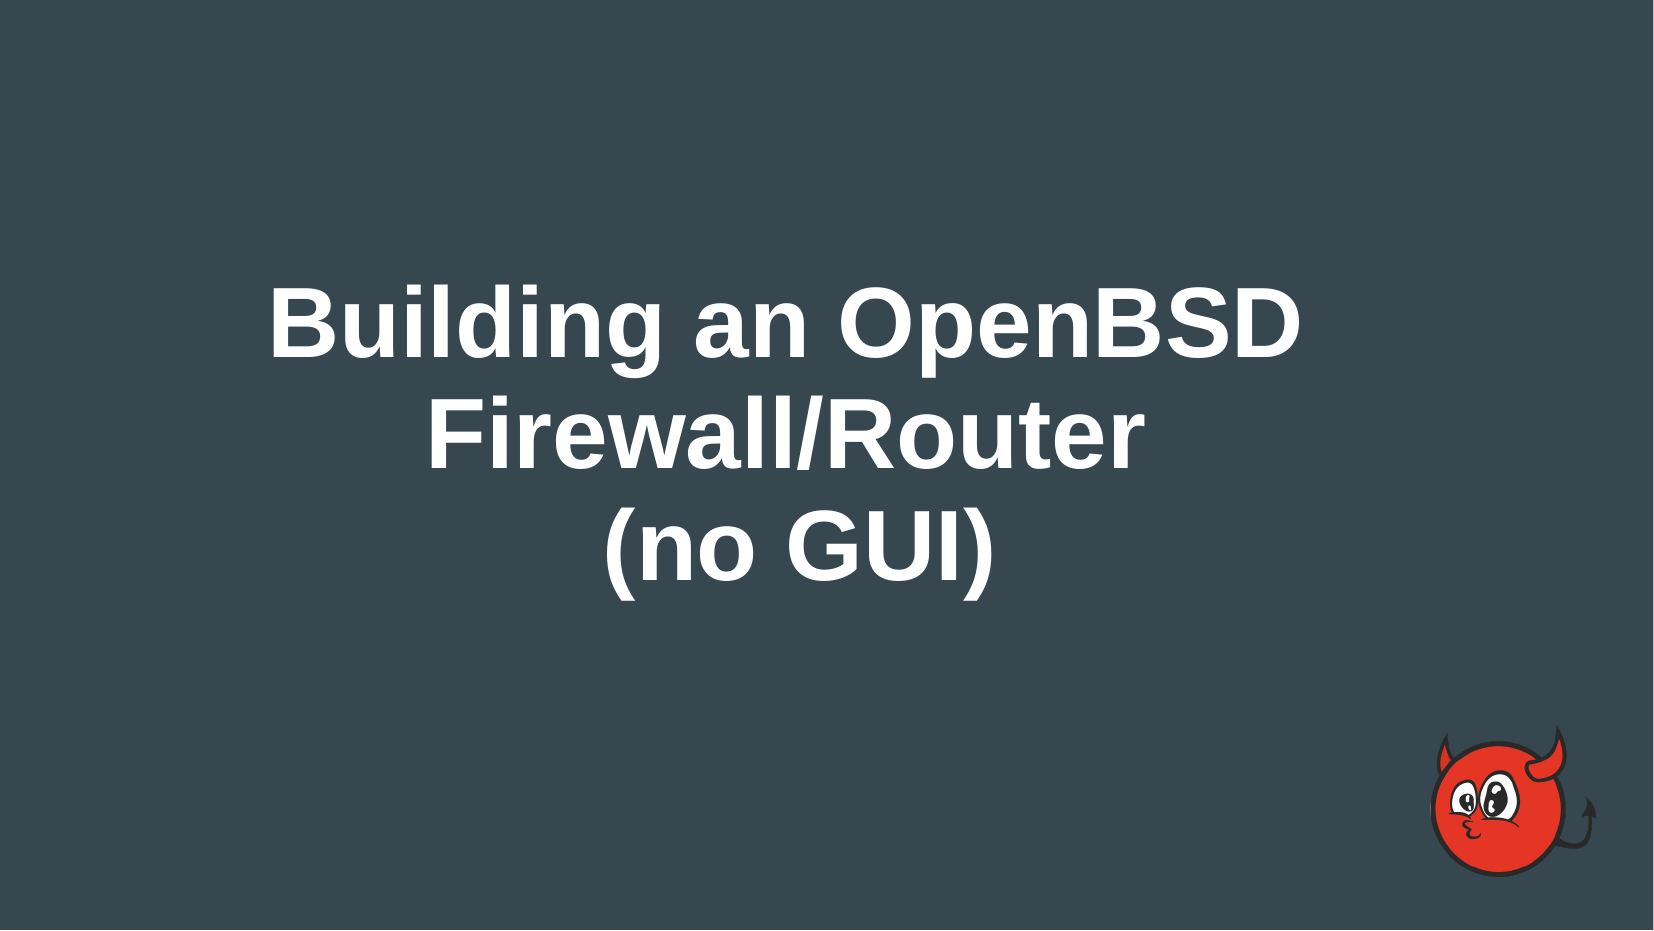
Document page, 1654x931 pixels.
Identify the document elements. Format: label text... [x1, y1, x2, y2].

picture [1427, 717, 1598, 888]
subtitle Building an OpenBSD Firewall/Router (no GUI) [90, 73, 1510, 796]
